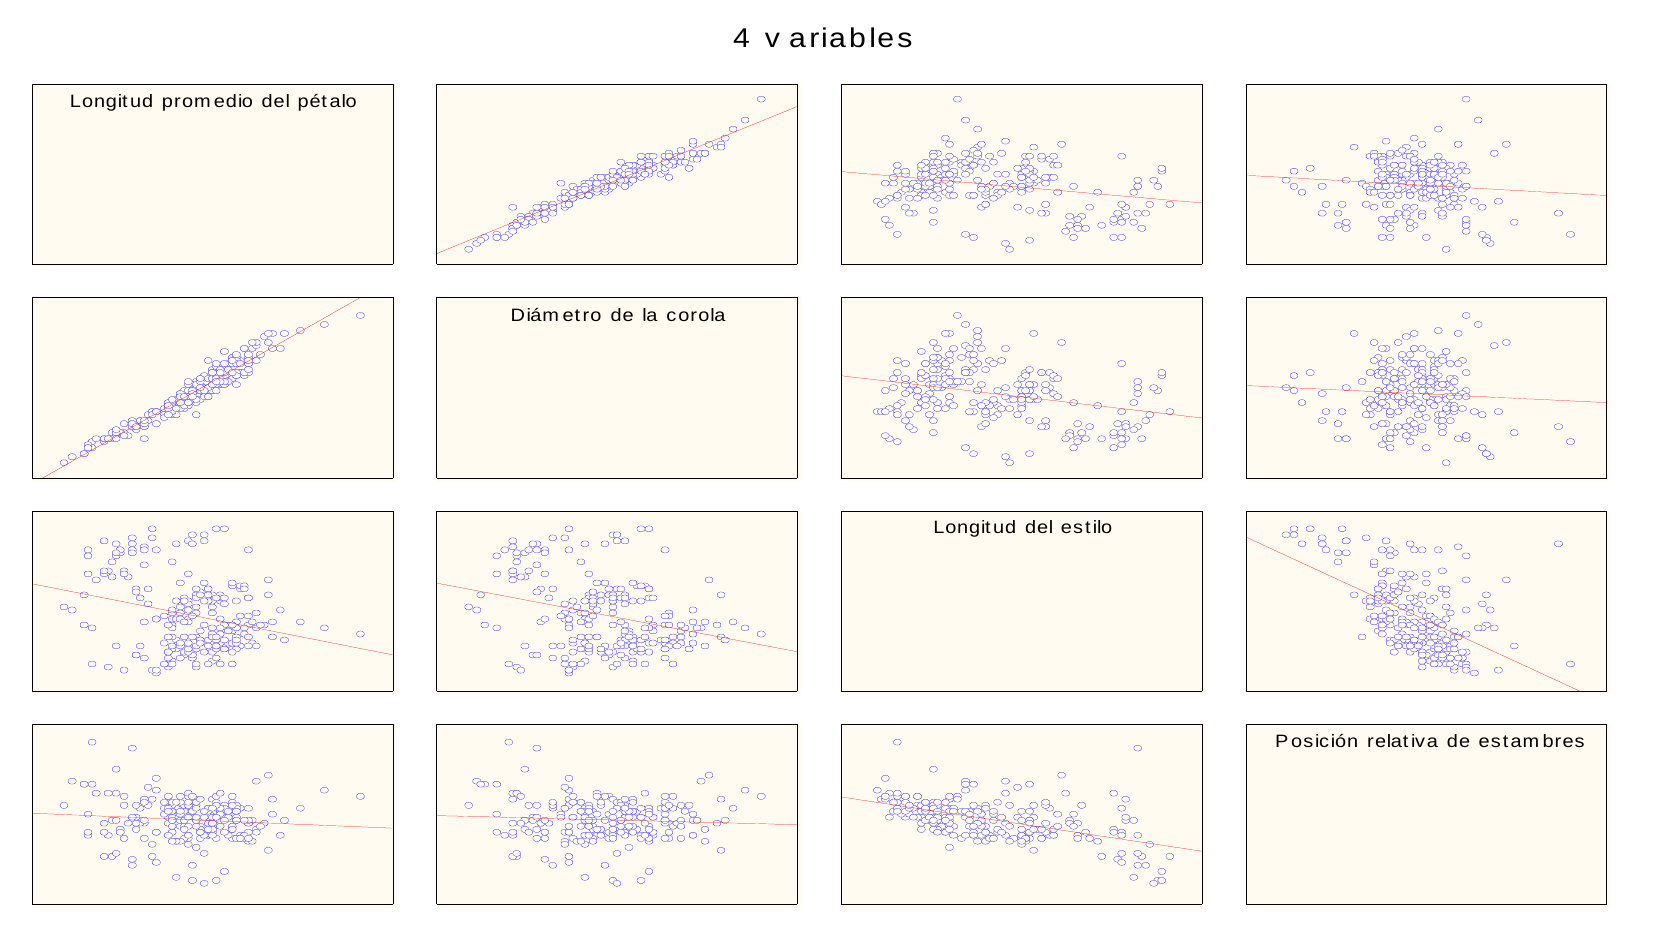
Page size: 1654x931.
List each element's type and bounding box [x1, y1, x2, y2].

chart [0, 0, 1654, 931]
